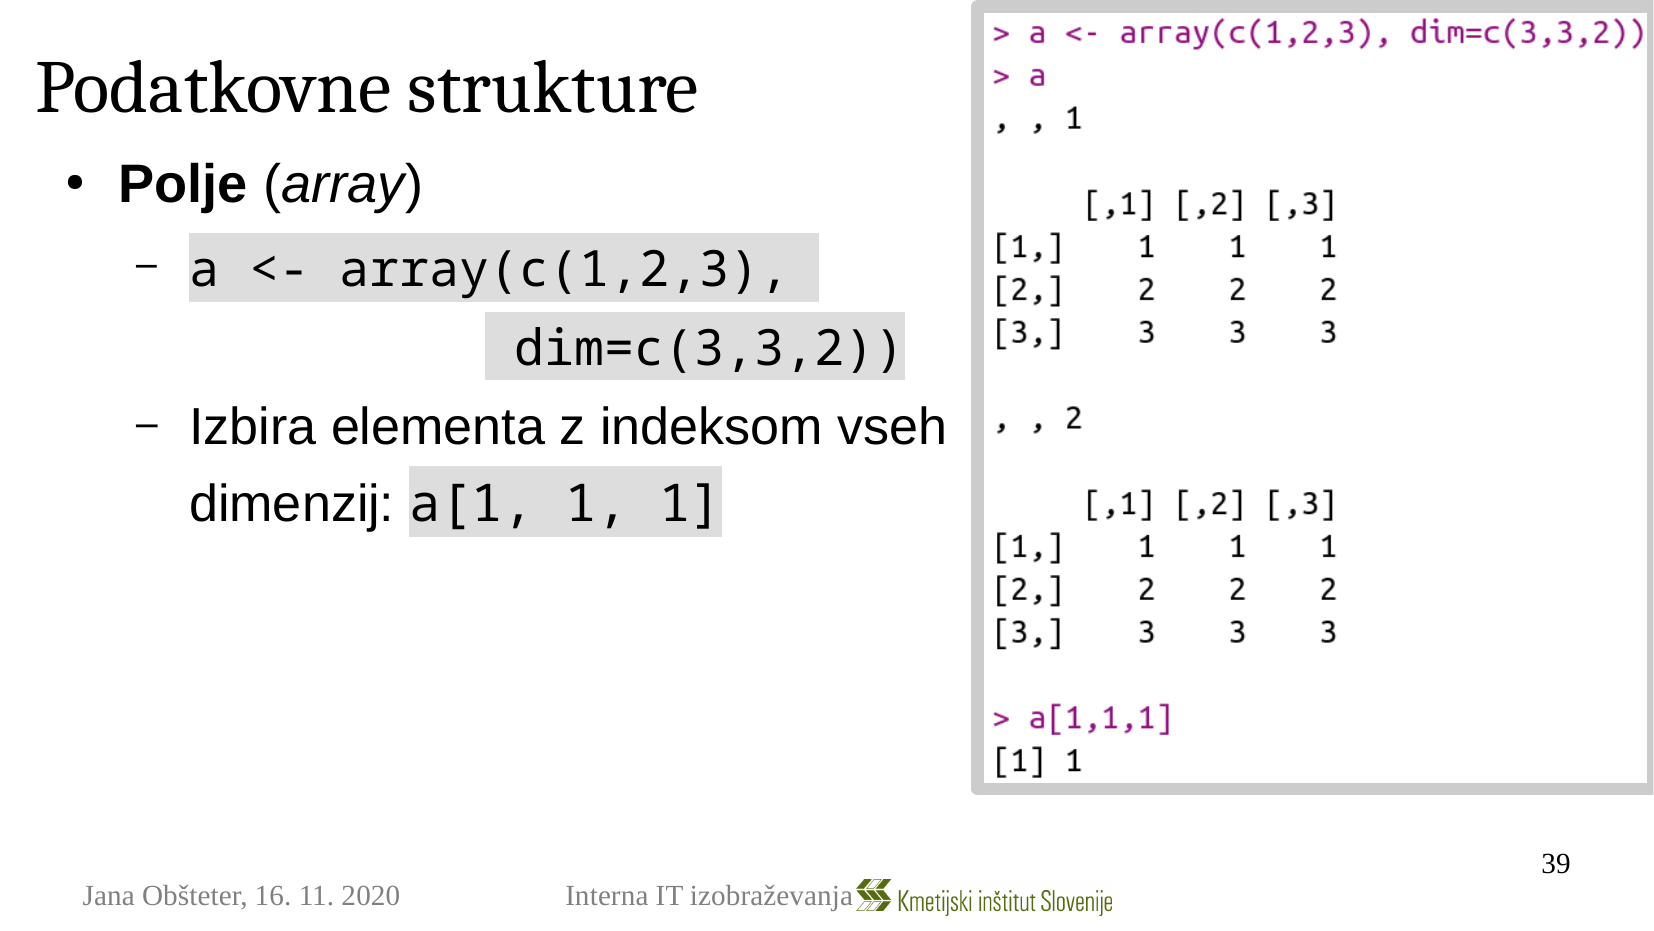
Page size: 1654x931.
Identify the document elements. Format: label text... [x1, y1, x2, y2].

title Podatkovne strukture [35, 21, 971, 154]
picture [856, 879, 1112, 916]
list Polje (array) a <- array(c(1,2,3), dim=c(3,3,2)) Izbira elementa z indeksom vseh dimenzij: a[1, 1, 1] [47, 144, 987, 815]
picture [983, 12, 1648, 783]
